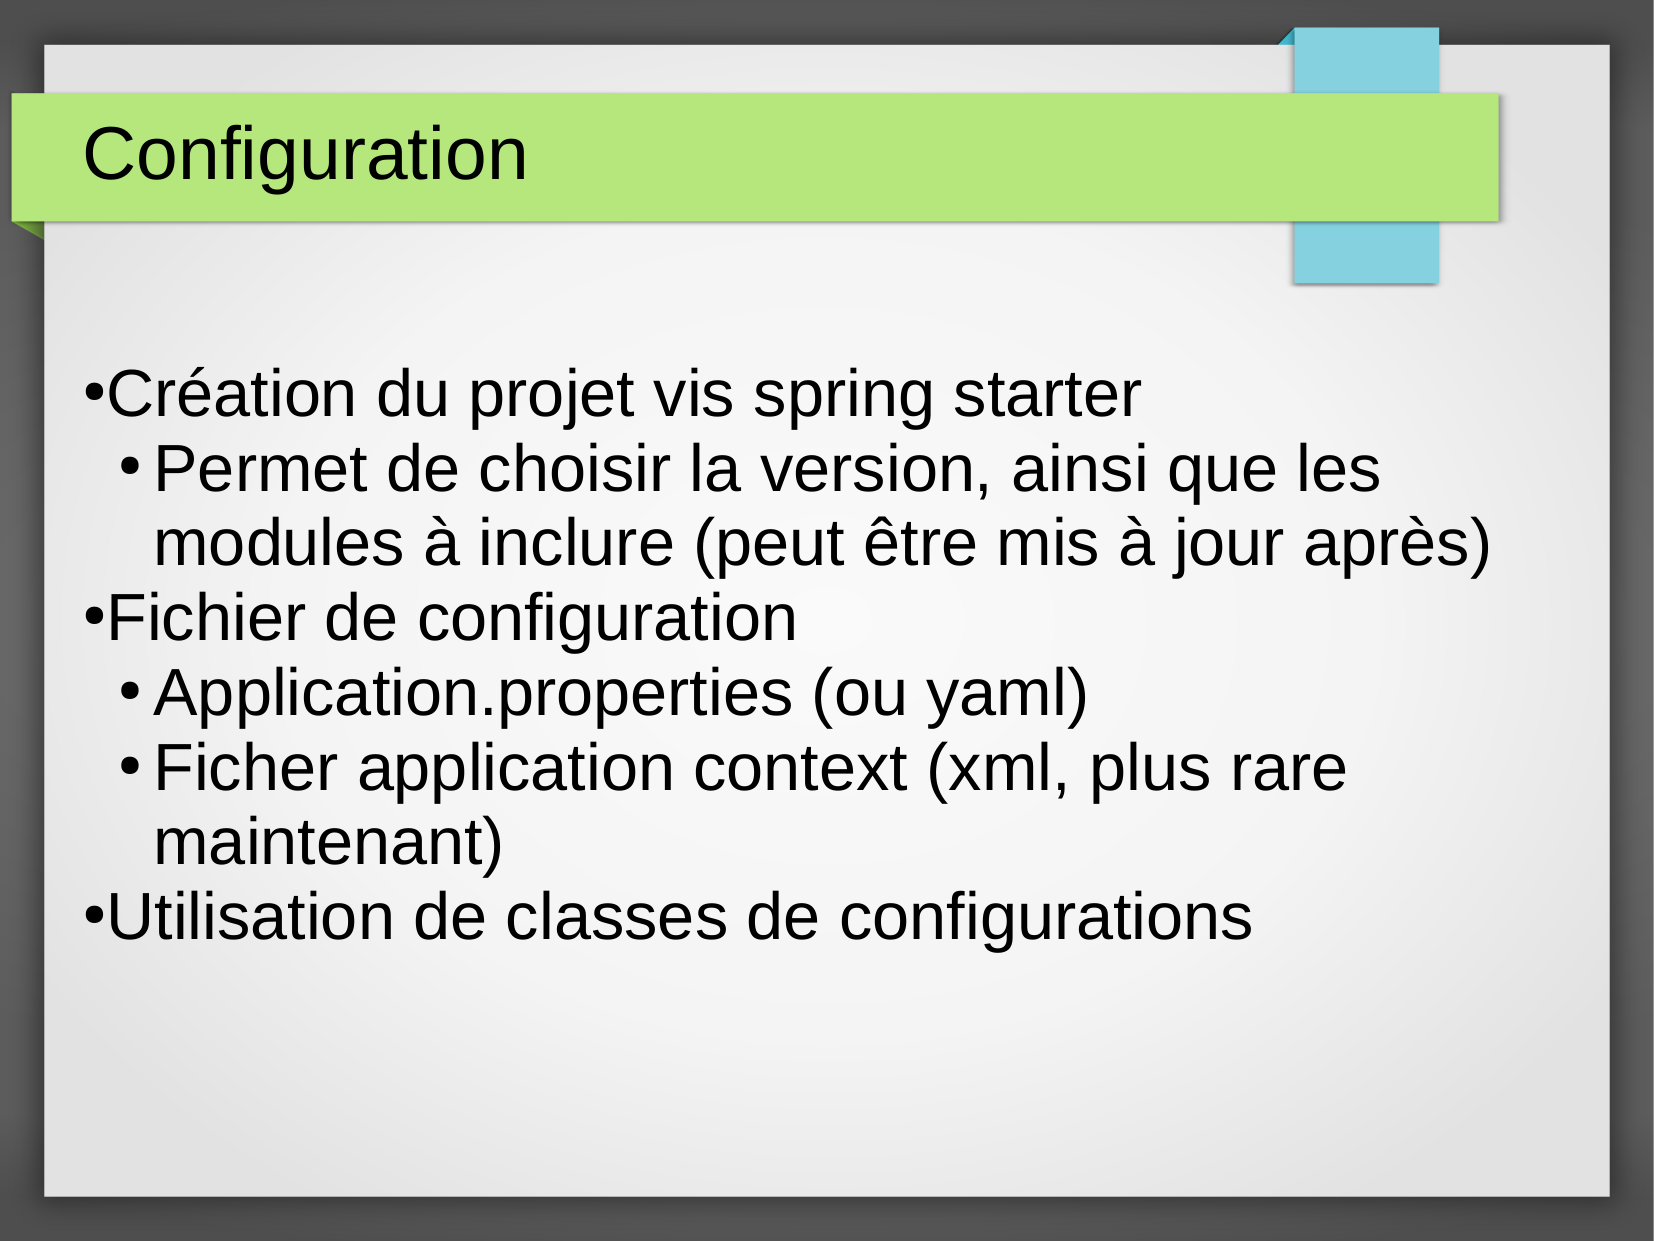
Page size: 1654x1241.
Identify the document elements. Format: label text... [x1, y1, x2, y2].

title Configuration [82, 94, 1264, 213]
subtitle Création du projet vis spring starter Permet de choisir la version, ainsi que les modules à inclure (peut être mis à jour après) Fichier de configuration Application.properties (ou yaml) Ficher application context (xml, plus rare maintenant) Utilisation de classes de configurations [82, 295, 1571, 1015]
picture [0, 0, 1654, 1241]
